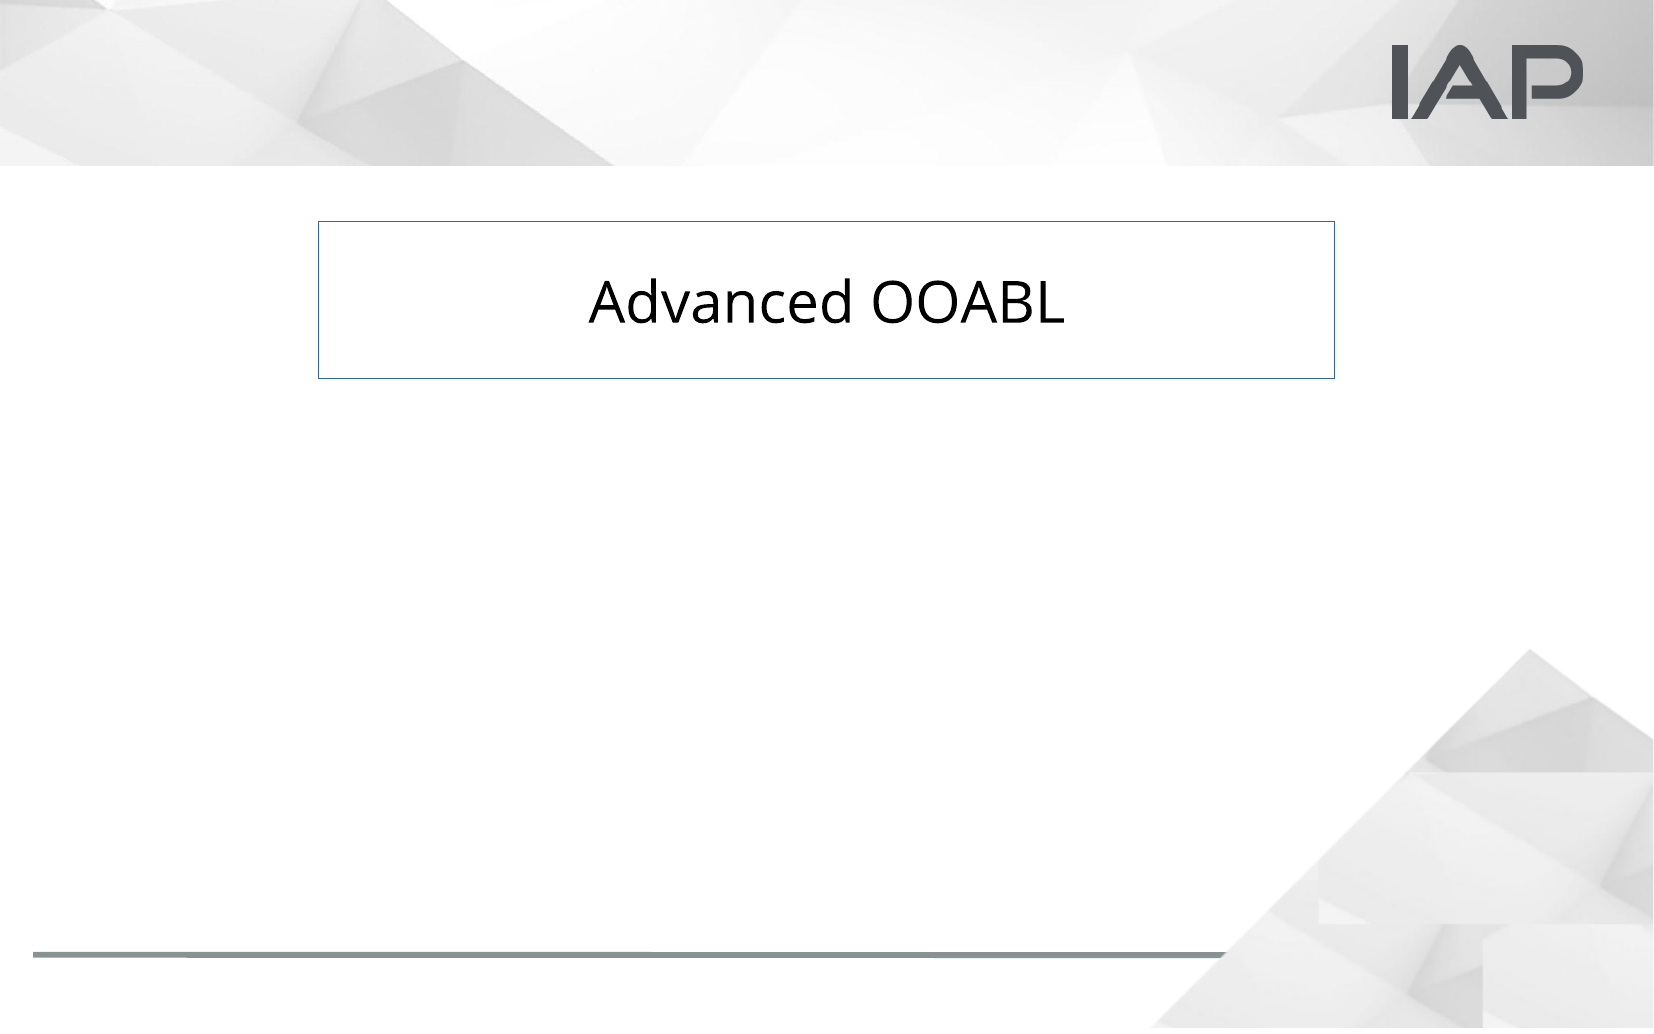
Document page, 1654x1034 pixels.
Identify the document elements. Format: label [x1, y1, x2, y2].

text_box [822, 278, 850, 324]
picture [1145, 649, 1654, 1028]
text_box [761, 290, 785, 324]
text_box [789, 290, 816, 324]
text_box [692, 291, 718, 324]
text_box [628, 278, 656, 324]
text_box [1040, 281, 1064, 323]
picture [0, 0, 1654, 166]
text_box [727, 290, 754, 323]
text_box [660, 291, 691, 323]
text_box [918, 280, 957, 324]
text_box [588, 280, 626, 323]
text_box [873, 280, 912, 324]
text_box [1002, 281, 1032, 323]
text_box [960, 280, 998, 323]
